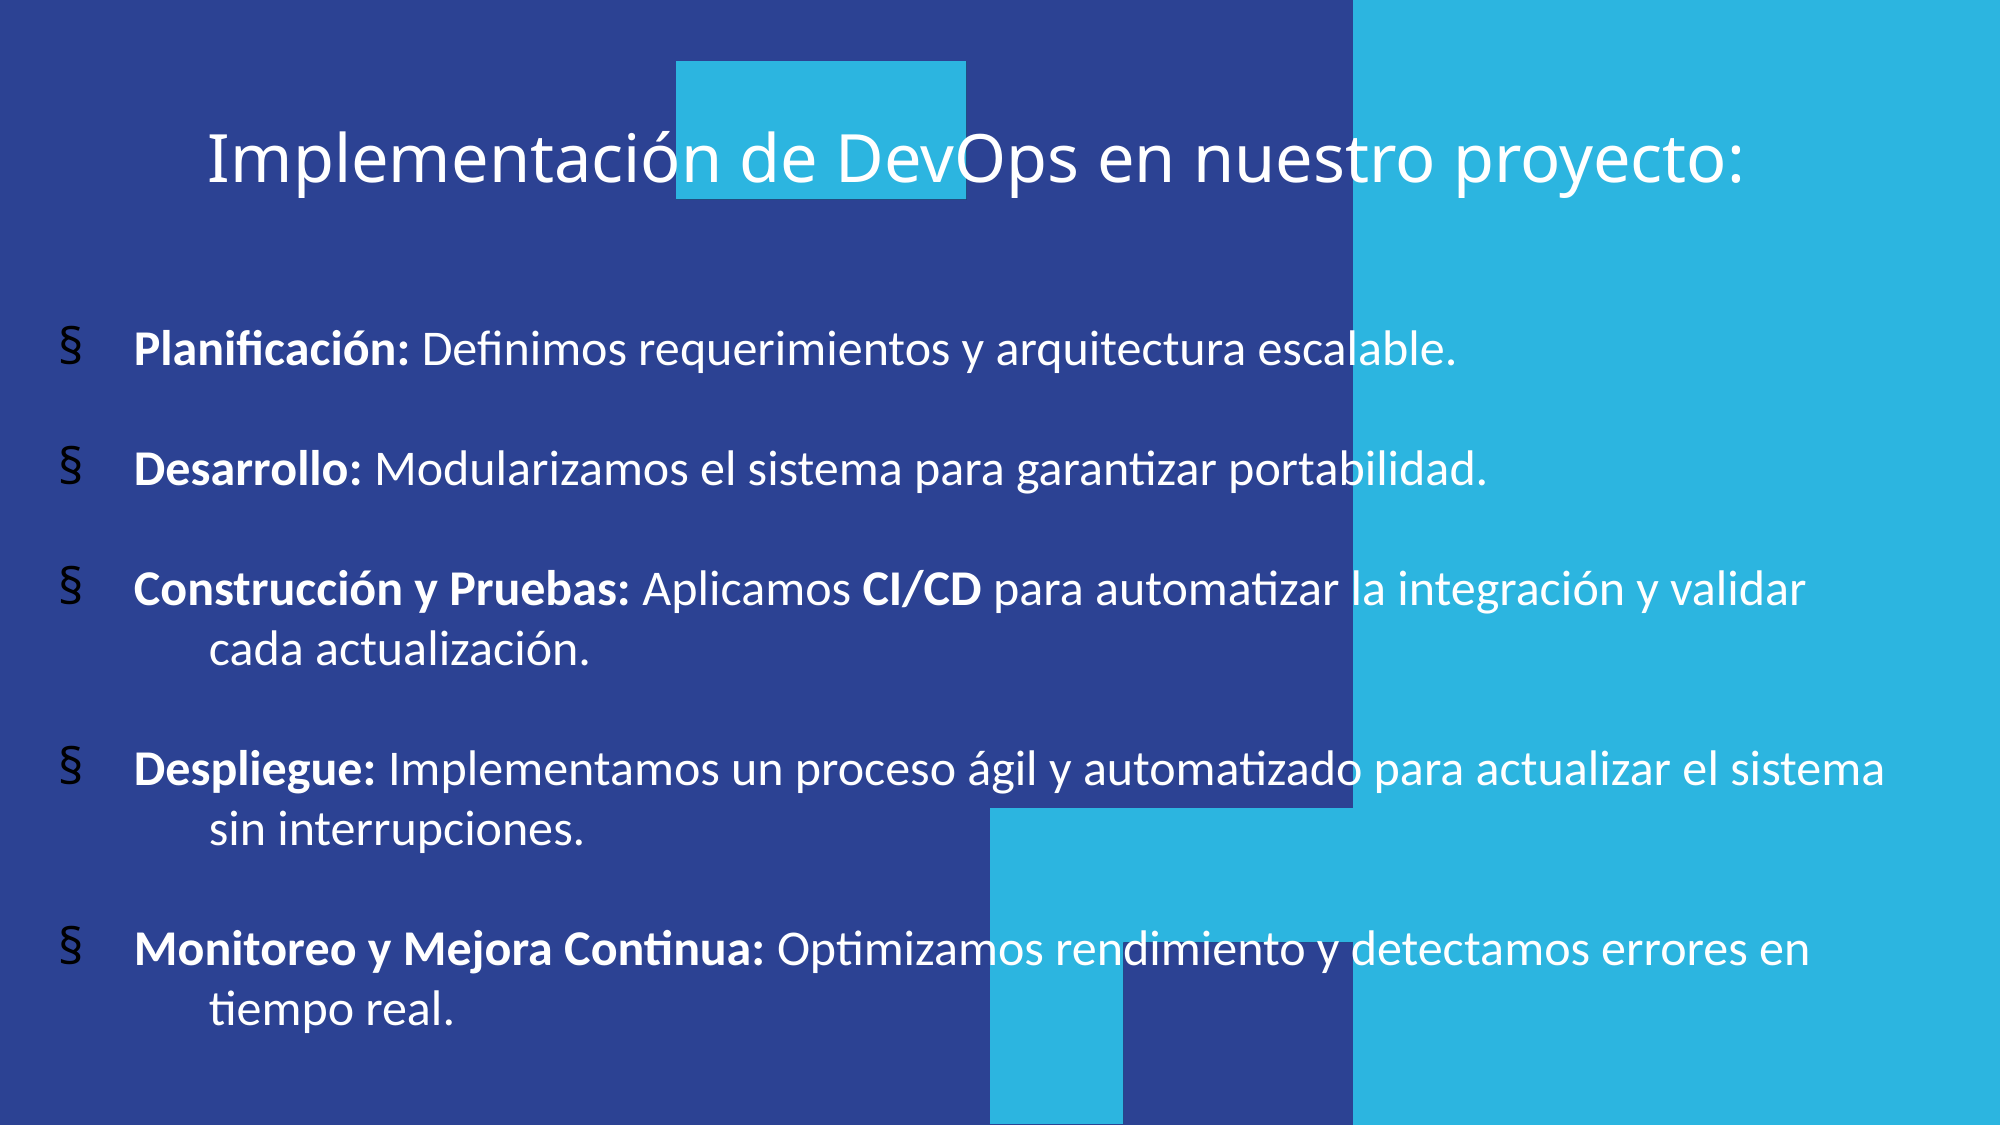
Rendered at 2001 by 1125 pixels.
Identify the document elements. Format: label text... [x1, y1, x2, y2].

text_box Planificación: Definimos requerimientos y arquitectura escalable. Desarrollo: Modularizamos el sistema para garantizar portabilidad. Construcción y Pruebas: Aplicamos CI/CD para automatizar la integración y validar cada actualización. Despliegue: Implementamos un proceso ágil y automatizado para actualizar el sistema sin interrupciones. Monitoreo y Mejora Continua: Optimizamos rendimiento y detectamos errores en tiempo real. [44, 307, 1911, 1050]
title Implementación de DevOps en nuestro proyecto: [44, 51, 1911, 270]
